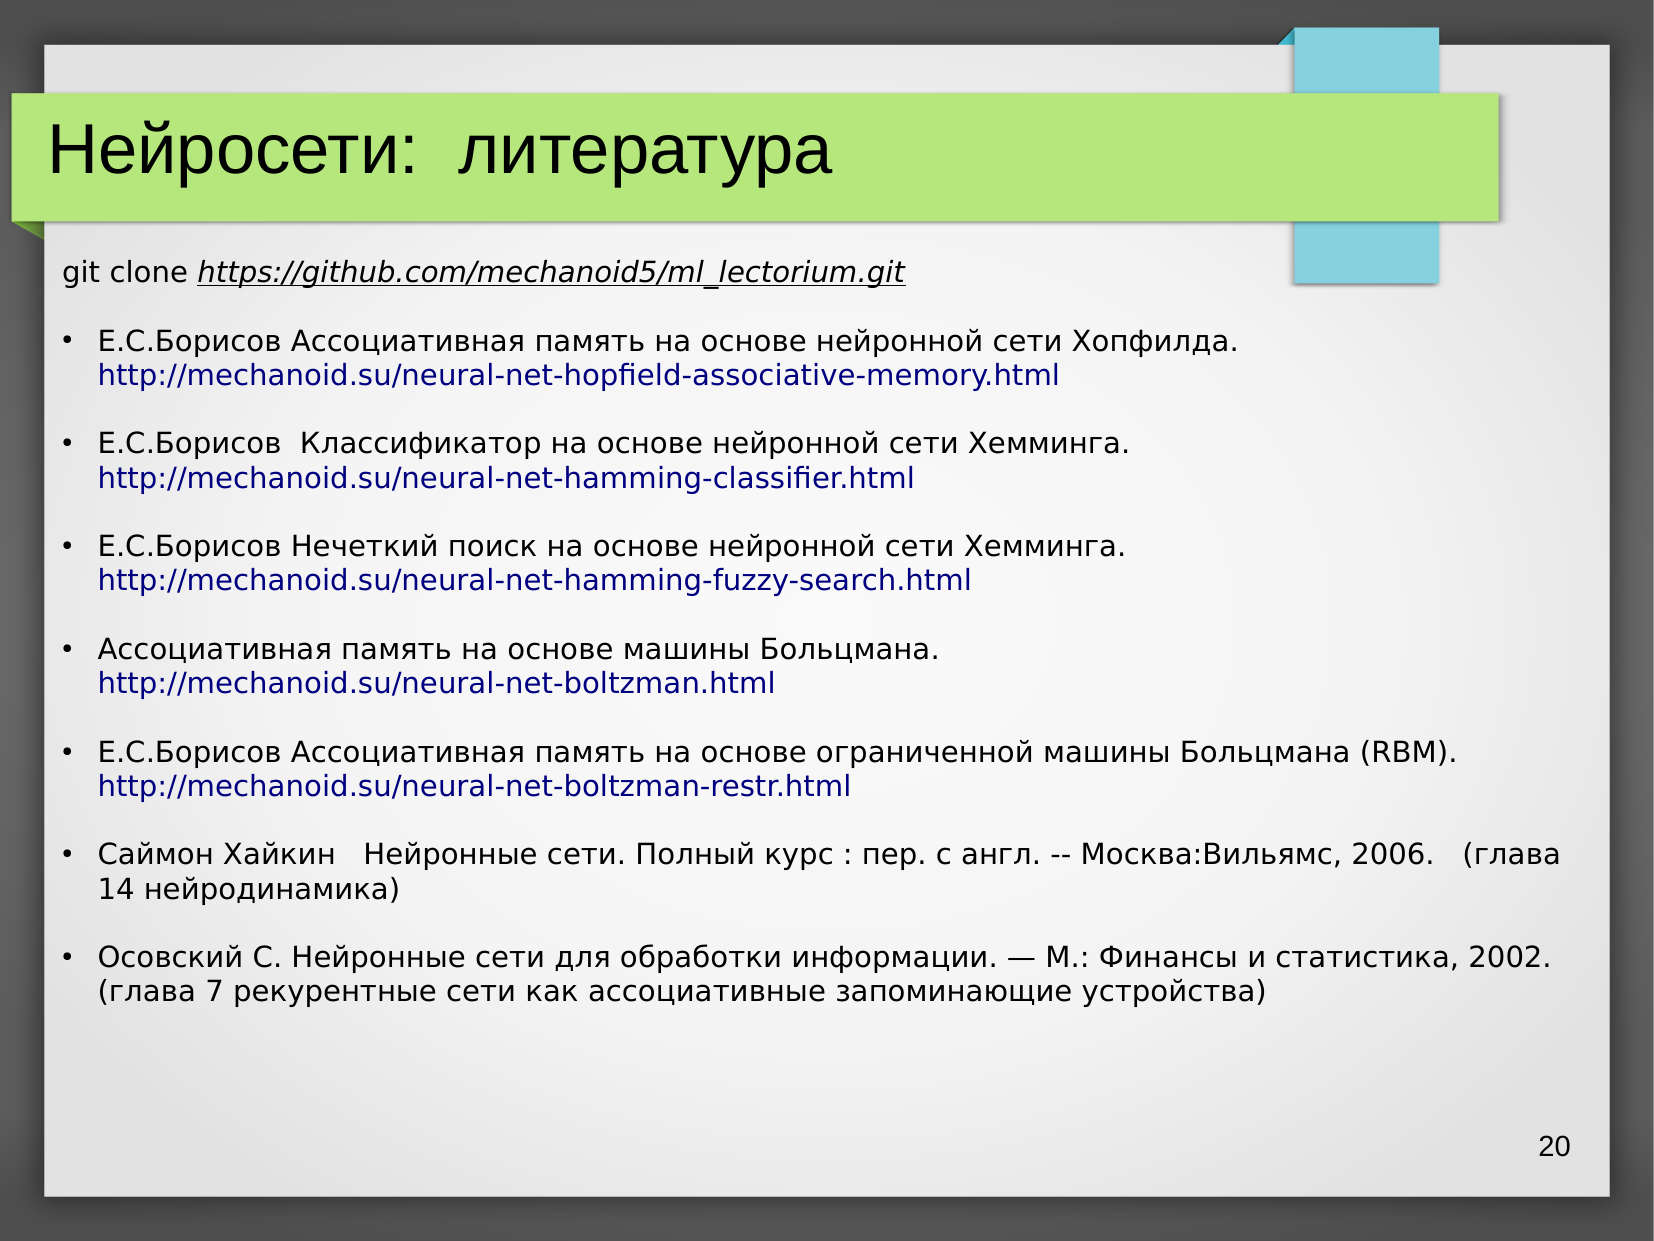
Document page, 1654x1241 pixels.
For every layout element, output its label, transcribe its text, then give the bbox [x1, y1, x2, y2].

title Нейросети: литература [47, 96, 1536, 201]
text_box git clone https://github.com/mechanoid5/ml_lectorium.git Е.С.Борисов Ассоциативная память на основе нейронной сети Хопфилда. http://mechanoid.su/neural-net-hopfield-associative-memory.html Е.С.Борисов Классификатор на основе нейронной сети Хемминга. http://mechanoid.su/neural-net-hamming-classifier.html Е.С.Борисов Нечеткий поиск на основе нейронной сети Хемминга. http://mechanoid.su/neural-net-hamming-fuzzy-search.html Ассоциативная память на основе машины Больцмана. http://mechanoid.su/neural-net-boltzman.html Е.С.Борисов Ассоциативная память на основе ограниченной машины Больцмана (RBM). http://mechanoid.su/neural-net-boltzman-restr.html Саймон Хайкин Нейронные сети. Полный курс : пер. с англ. -- Москва:Вильямс, 2006. (глава 14 нейродинамика) Осовский С. Нейронные сети для обработки информации. — М.: Финансы и статистика, 2002. (глава 7 рекурентные сети как ассоциативные запоминающие устройства) [47, 248, 1607, 1147]
picture [0, 0, 1654, 1241]
